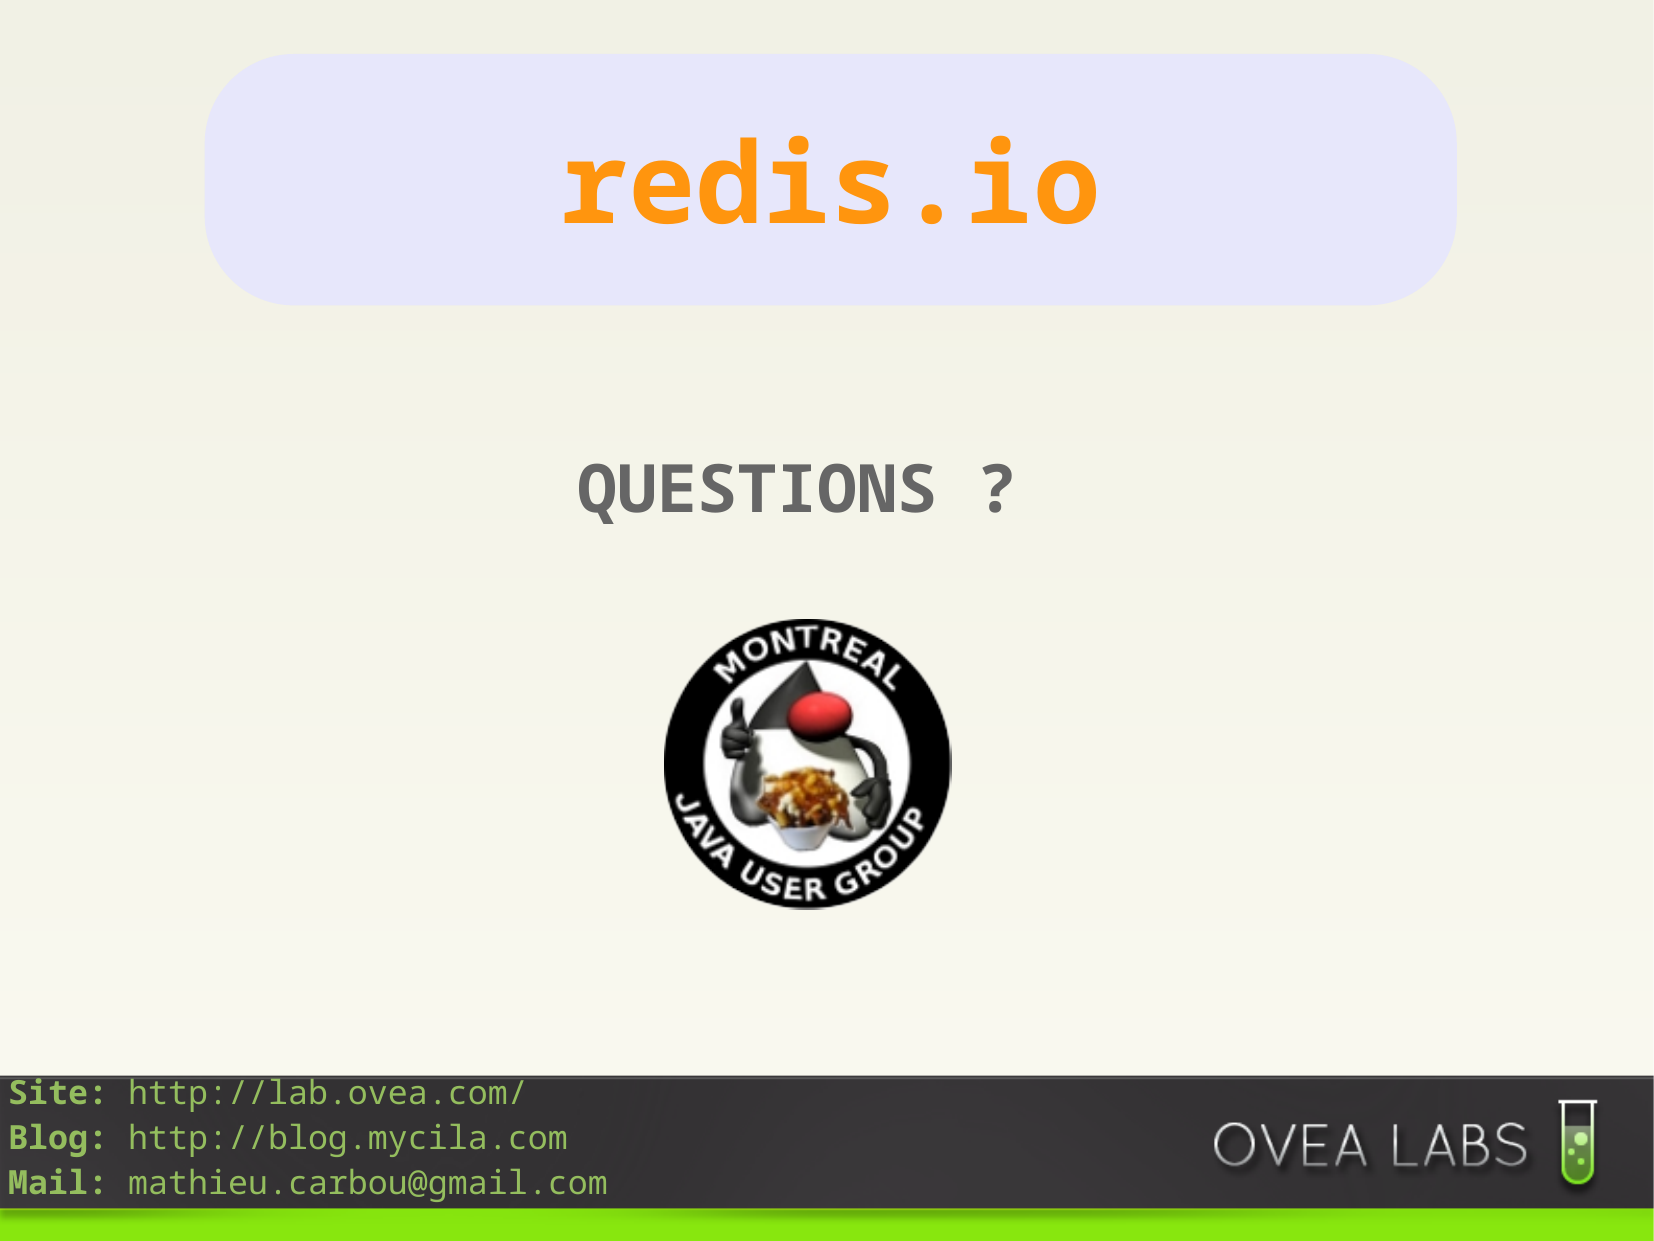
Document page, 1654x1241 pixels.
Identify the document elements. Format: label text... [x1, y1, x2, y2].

text_box QUESTIONS ? [562, 433, 1099, 527]
text_box redis.io [204, 53, 1457, 306]
picture [0, 0, 1654, 1241]
